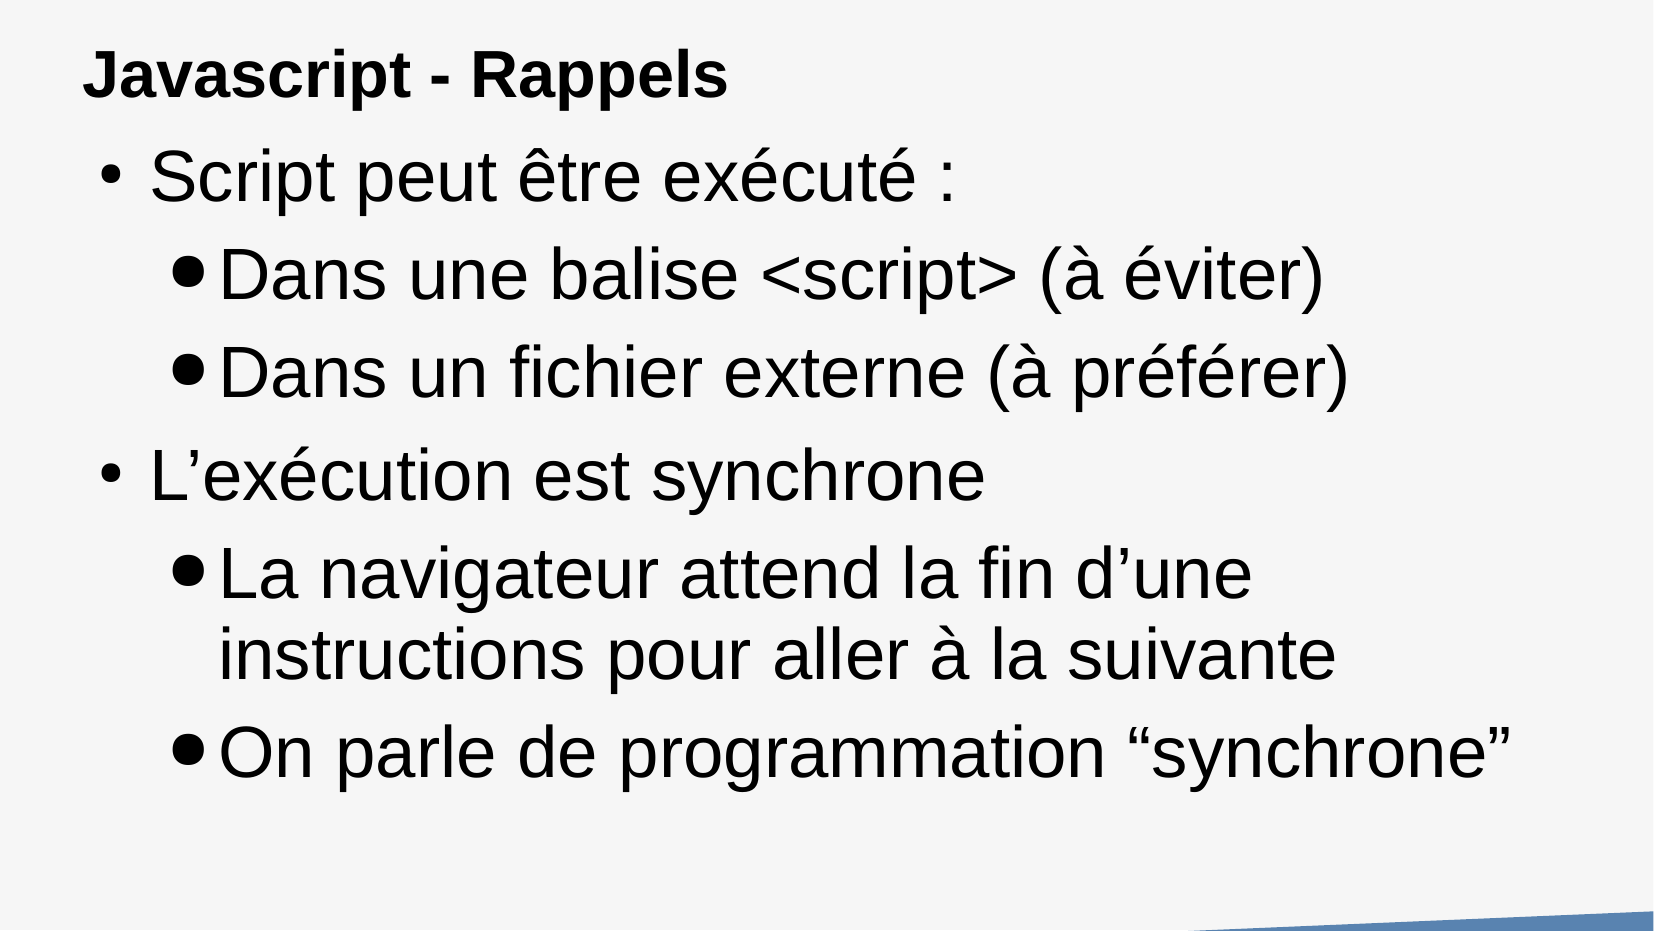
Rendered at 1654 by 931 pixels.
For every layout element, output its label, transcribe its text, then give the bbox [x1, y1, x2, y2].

list Script peut être exécuté : Dans une balise <script> (à éviter) Dans un fichier externe (à préférer) L’exécution est synchrone La navigateur attend la fin d’une instructions pour aller à la suivante On parle de programmation “synchrone” [80, 135, 1620, 798]
text_box [1188, 911, 1654, 931]
title Javascript - Rappels [82, 37, 1571, 114]
